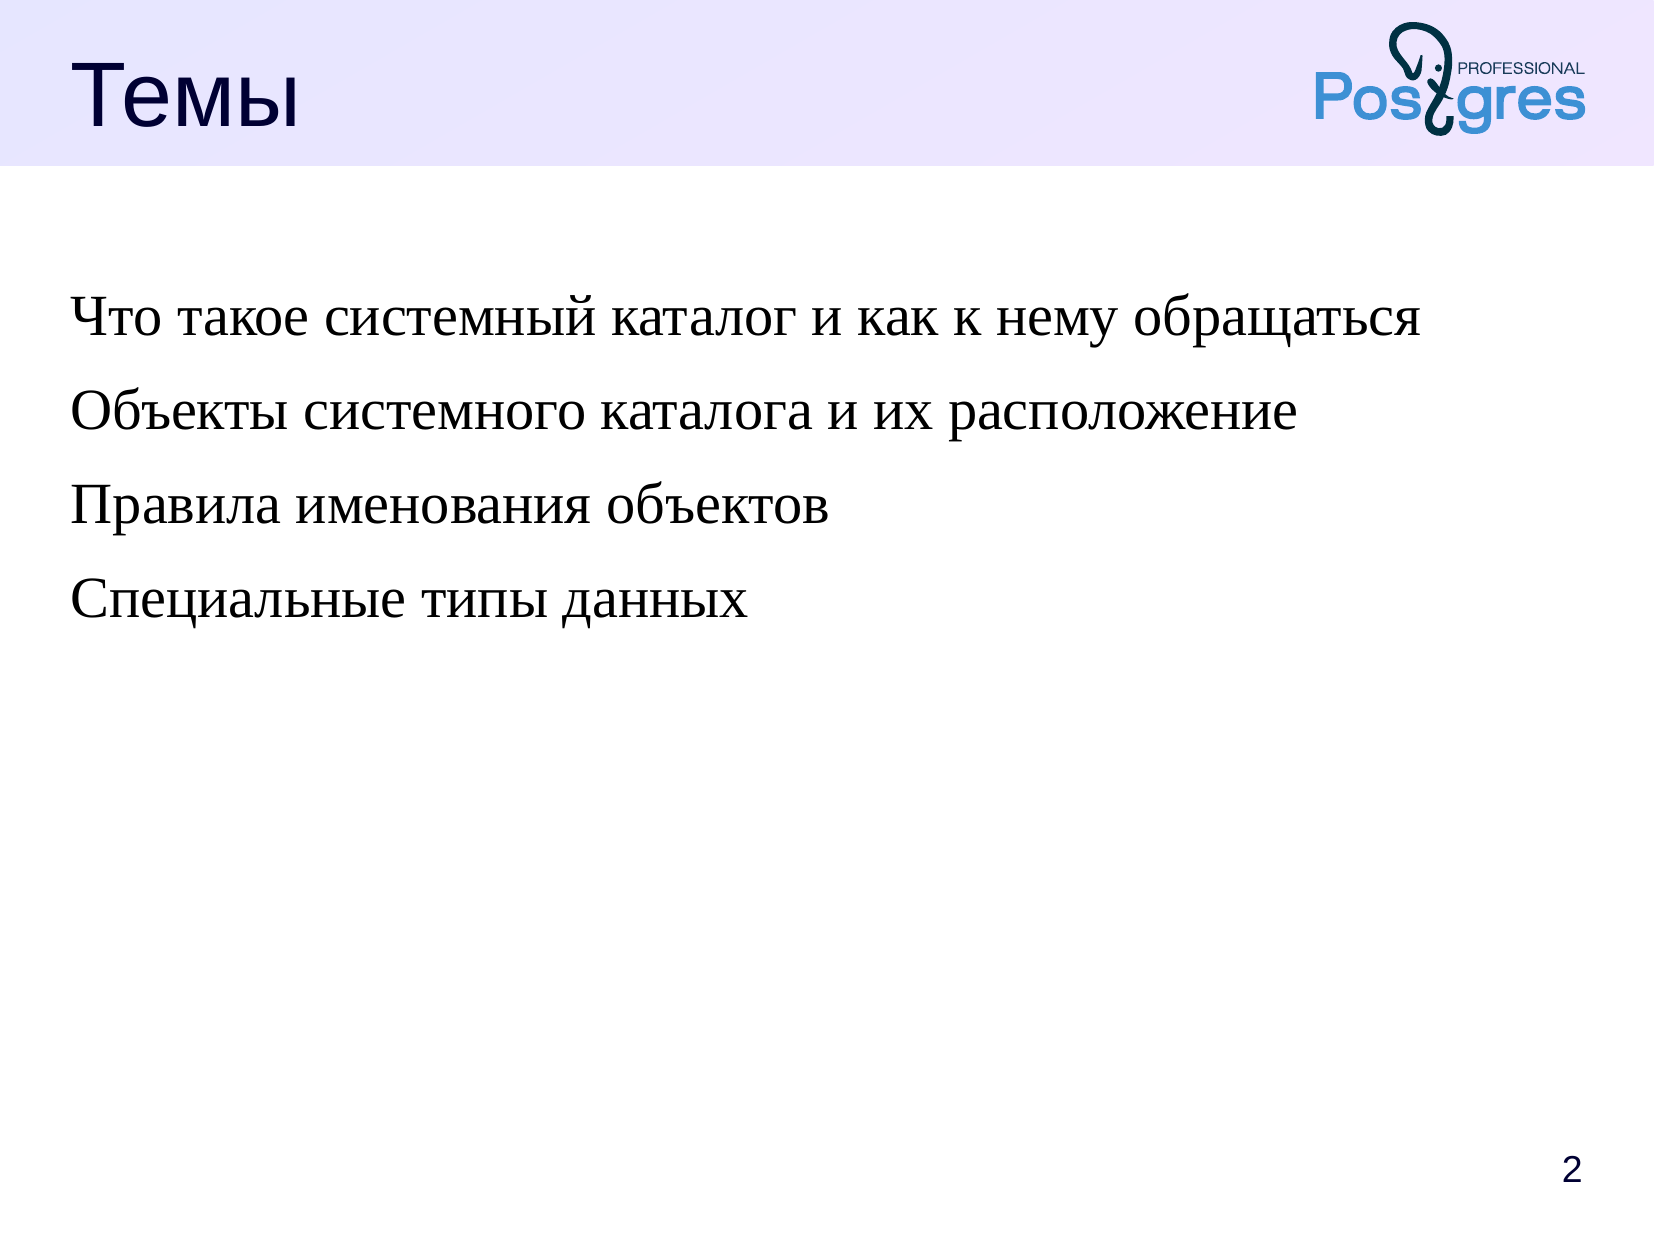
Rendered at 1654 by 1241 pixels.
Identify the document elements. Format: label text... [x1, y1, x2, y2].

title Темы [70, 43, 1241, 147]
list Что такое системный каталог и как к нему обращаться Объекты системного каталога и их расположение Правила именования объектов Специальные типы данных [70, 283, 1583, 1134]
